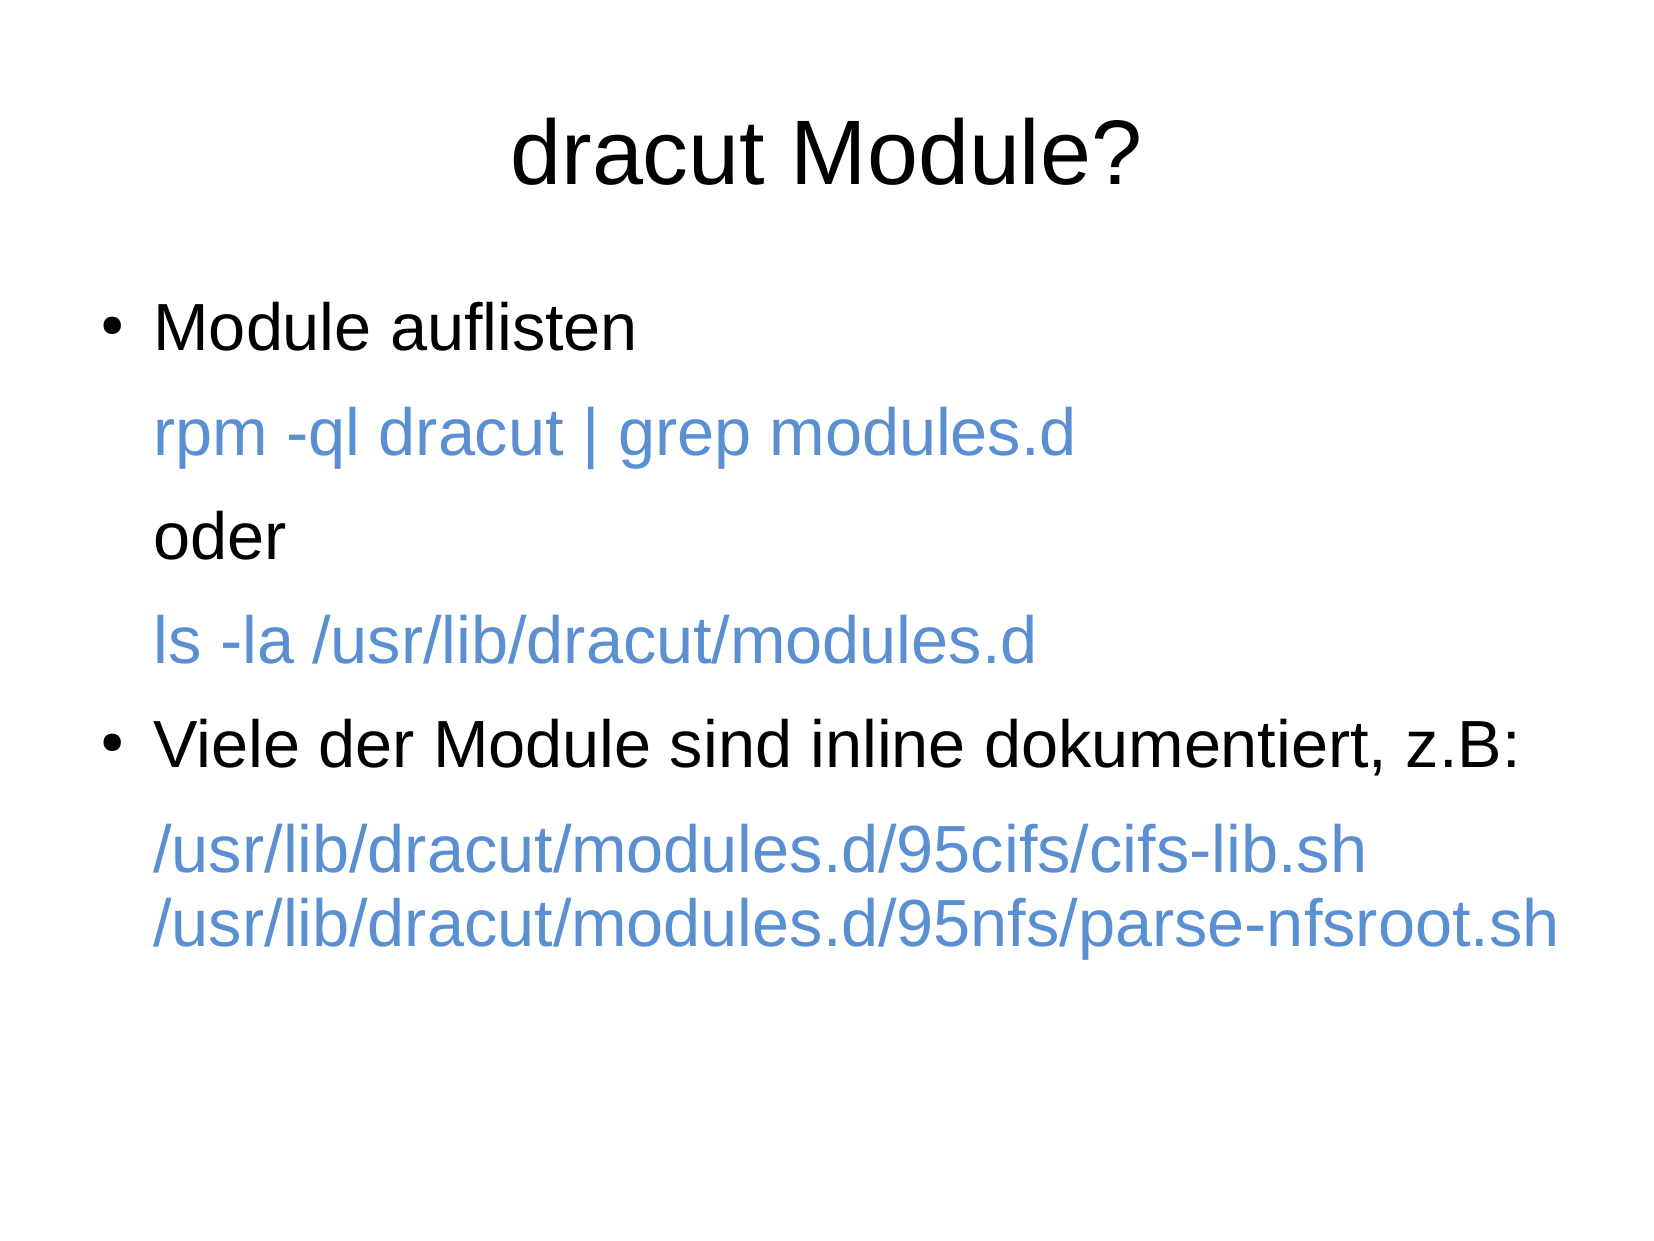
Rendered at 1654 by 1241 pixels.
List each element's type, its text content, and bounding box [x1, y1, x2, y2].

list Module auflisten rpm -ql dracut | grep modules.d oder ls -la /usr/lib/dracut/modules.d Viele der Module sind inline dokumentiert, z.B: /usr/lib/dracut/modules.d/95cifs/cifs-lib.sh /usr/lib/dracut/modules.d/95nfs/parse-nfsroot.sh [82, 290, 1571, 1010]
title dracut Module? [82, 49, 1571, 257]
